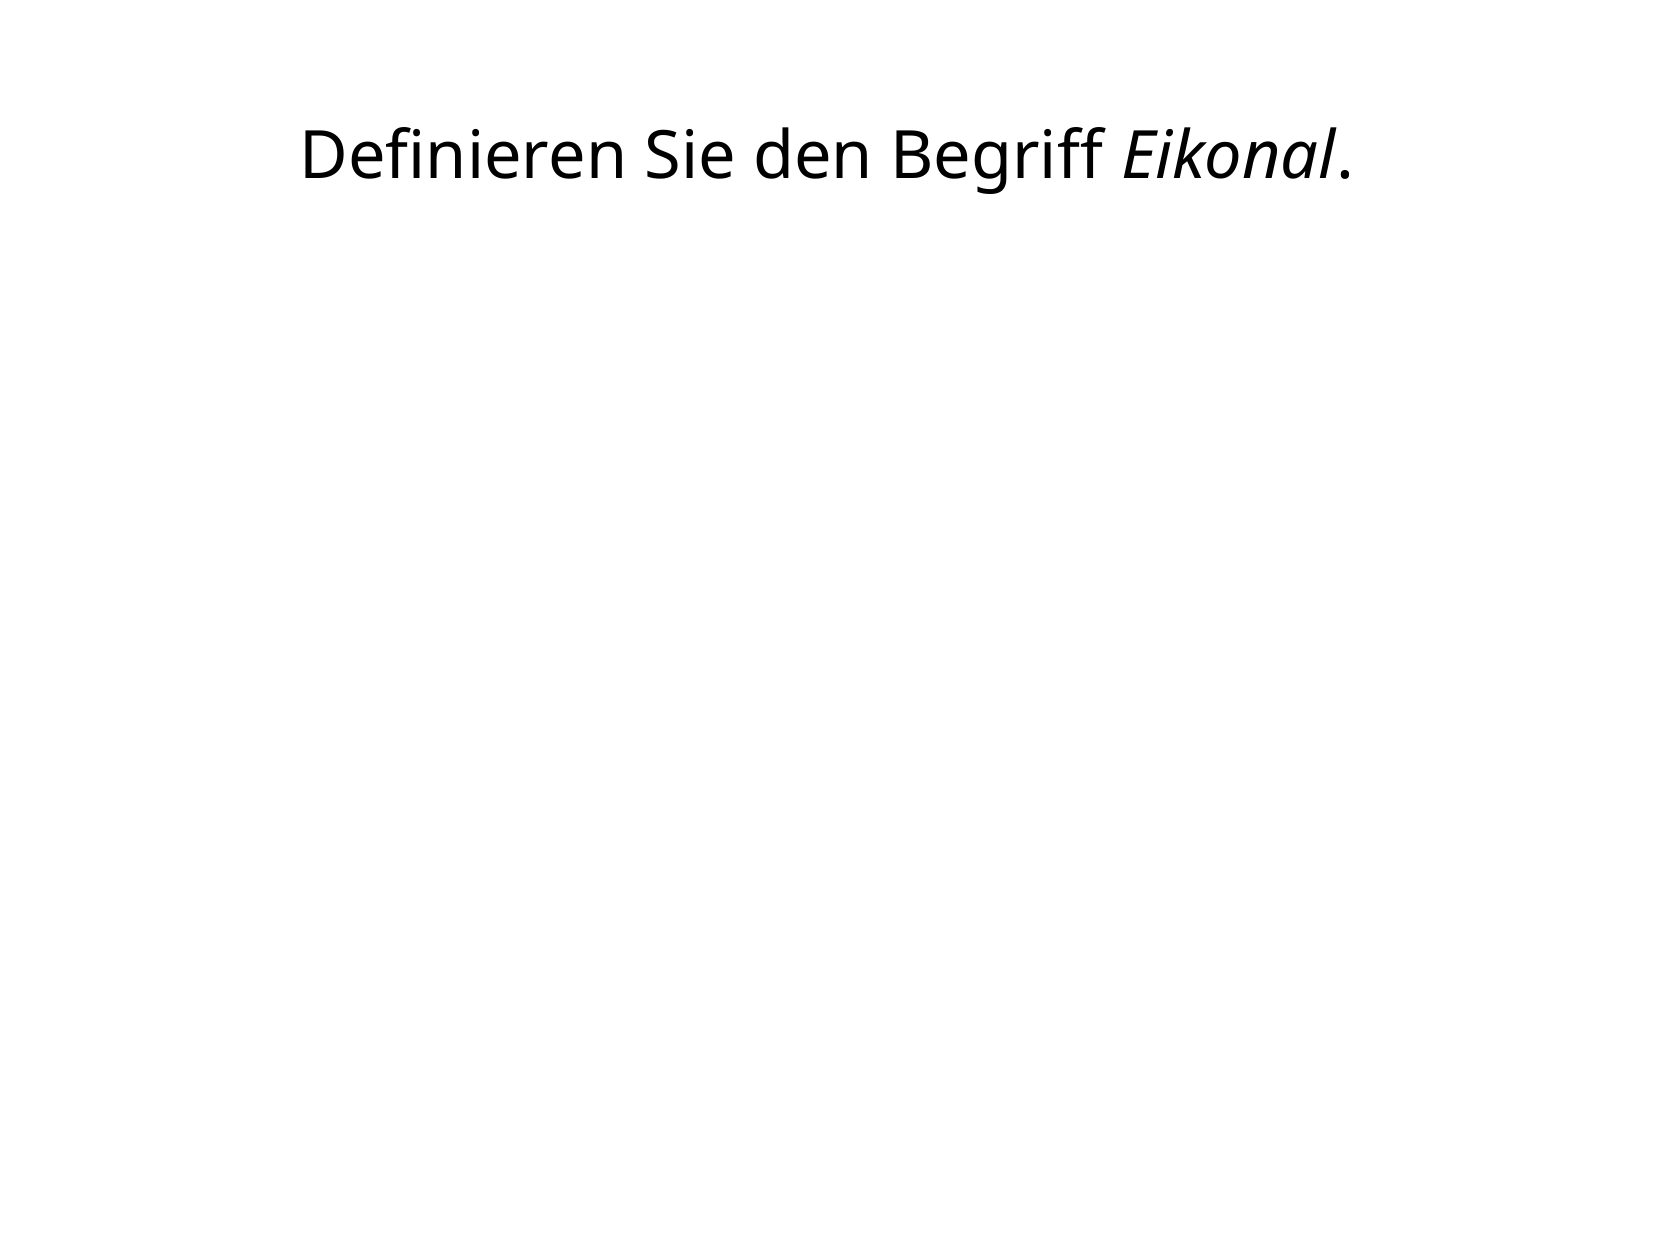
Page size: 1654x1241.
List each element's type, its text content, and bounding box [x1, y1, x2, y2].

title Definieren Sie den Begriff Eikonal. [82, 49, 1571, 257]
